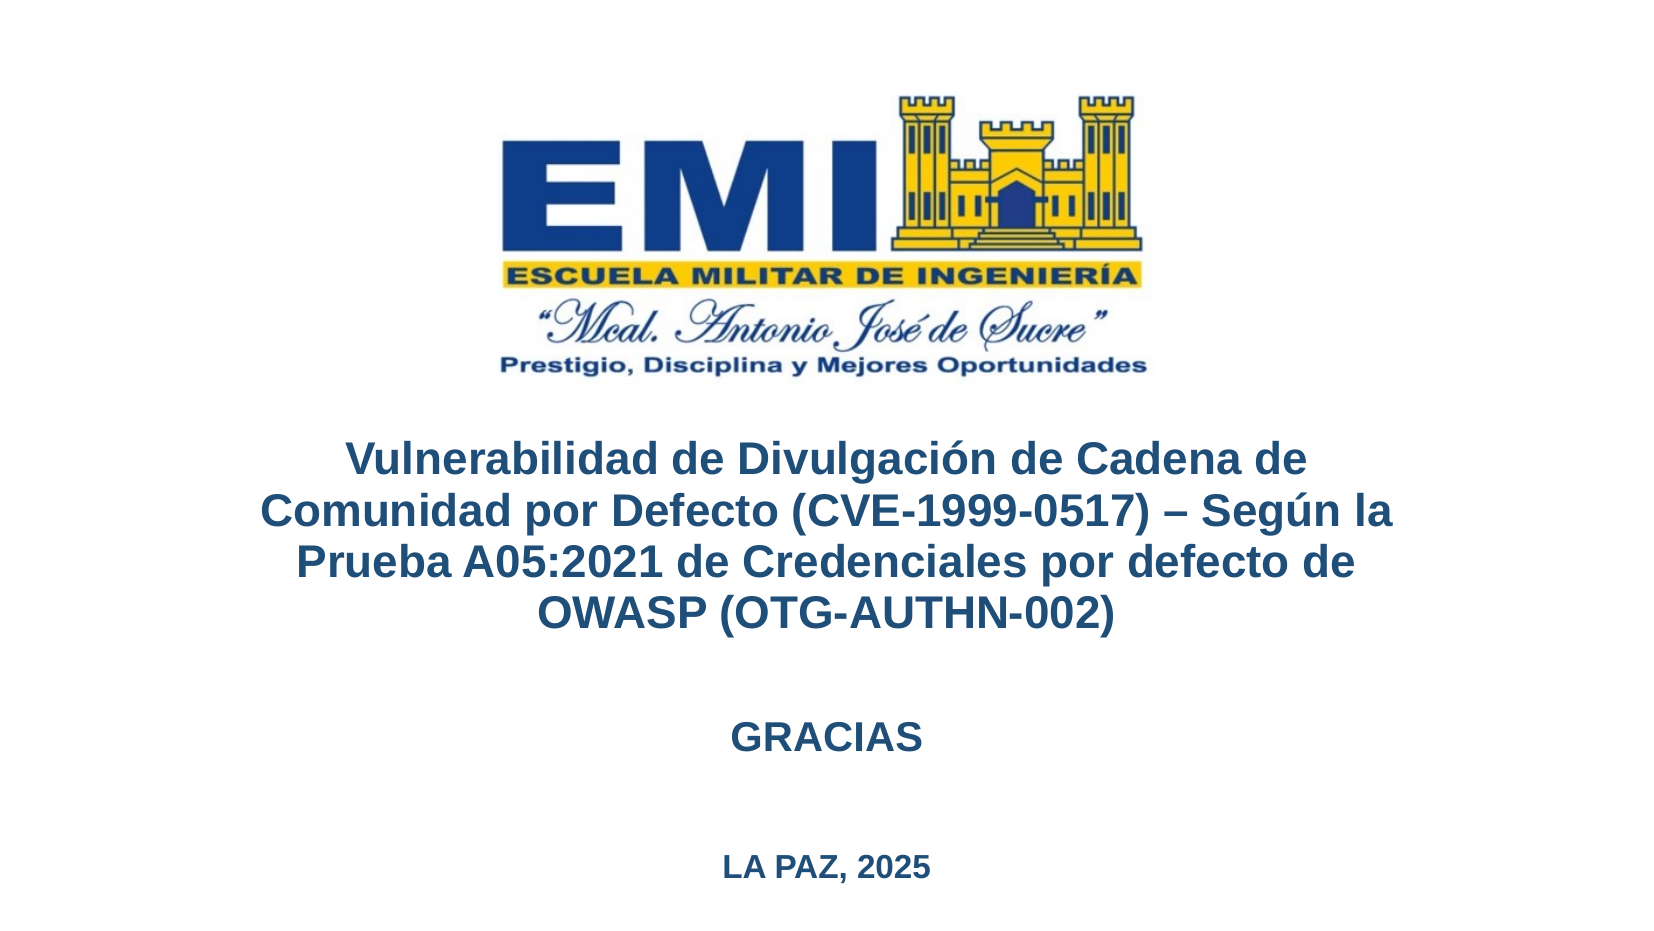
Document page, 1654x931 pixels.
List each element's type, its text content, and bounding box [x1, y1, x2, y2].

title Vulnerabilidad de Divulgación de Cadena de Comunidad por Defecto (CVE-1999-0517) – Según la Prueba A05:2021 de Credenciales por defecto de OWASP (OTG-AUTHN-002) [82, 433, 1571, 639]
title GRACIAS [82, 690, 1571, 784]
title LA PAZ, 2025 [82, 846, 1572, 888]
picture [487, 79, 1166, 387]
